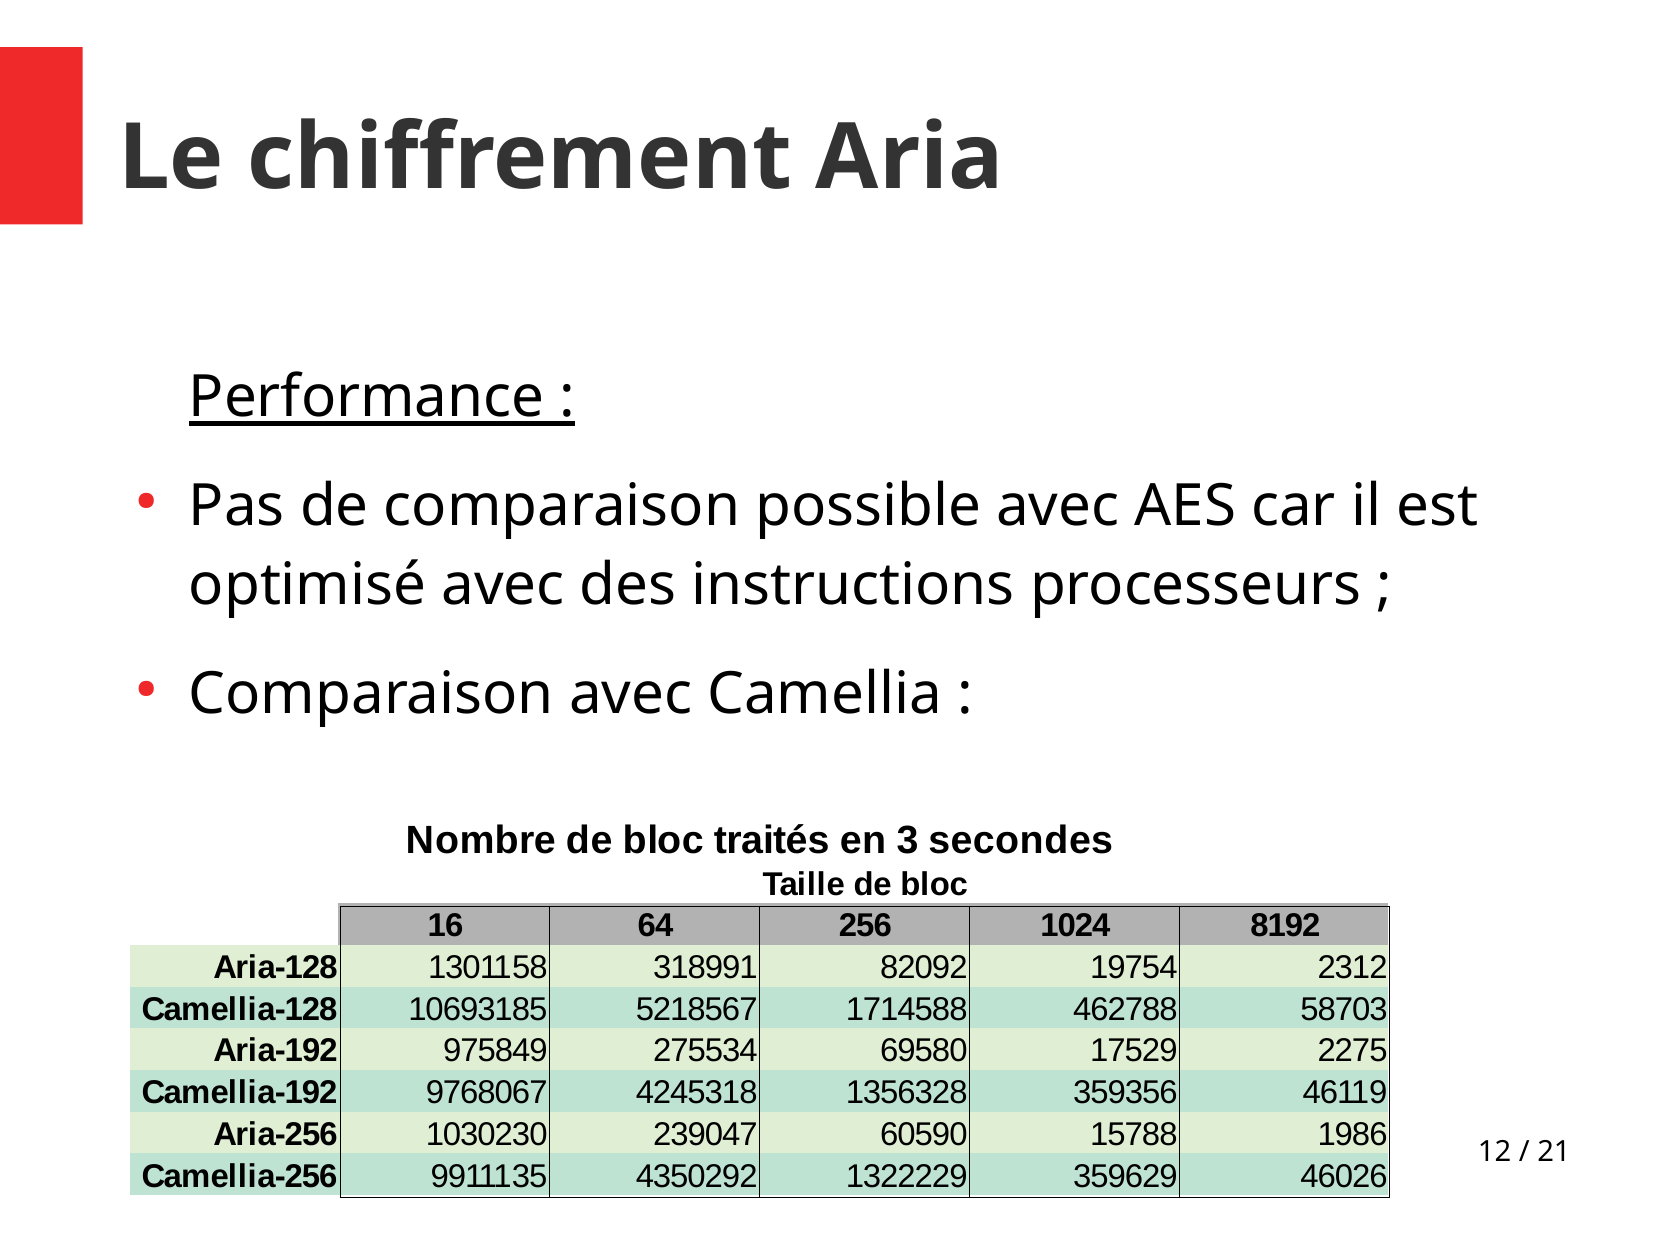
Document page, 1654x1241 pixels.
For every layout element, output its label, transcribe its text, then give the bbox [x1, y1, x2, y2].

title Le chiffrement Aria [118, 45, 1571, 260]
chart [129, 814, 1394, 1202]
list Performance : Pas de comparaison possible avec AES car il est optimisé avec des instructions processeurs ; Comparaison avec Camellia : [118, 354, 1536, 1074]
